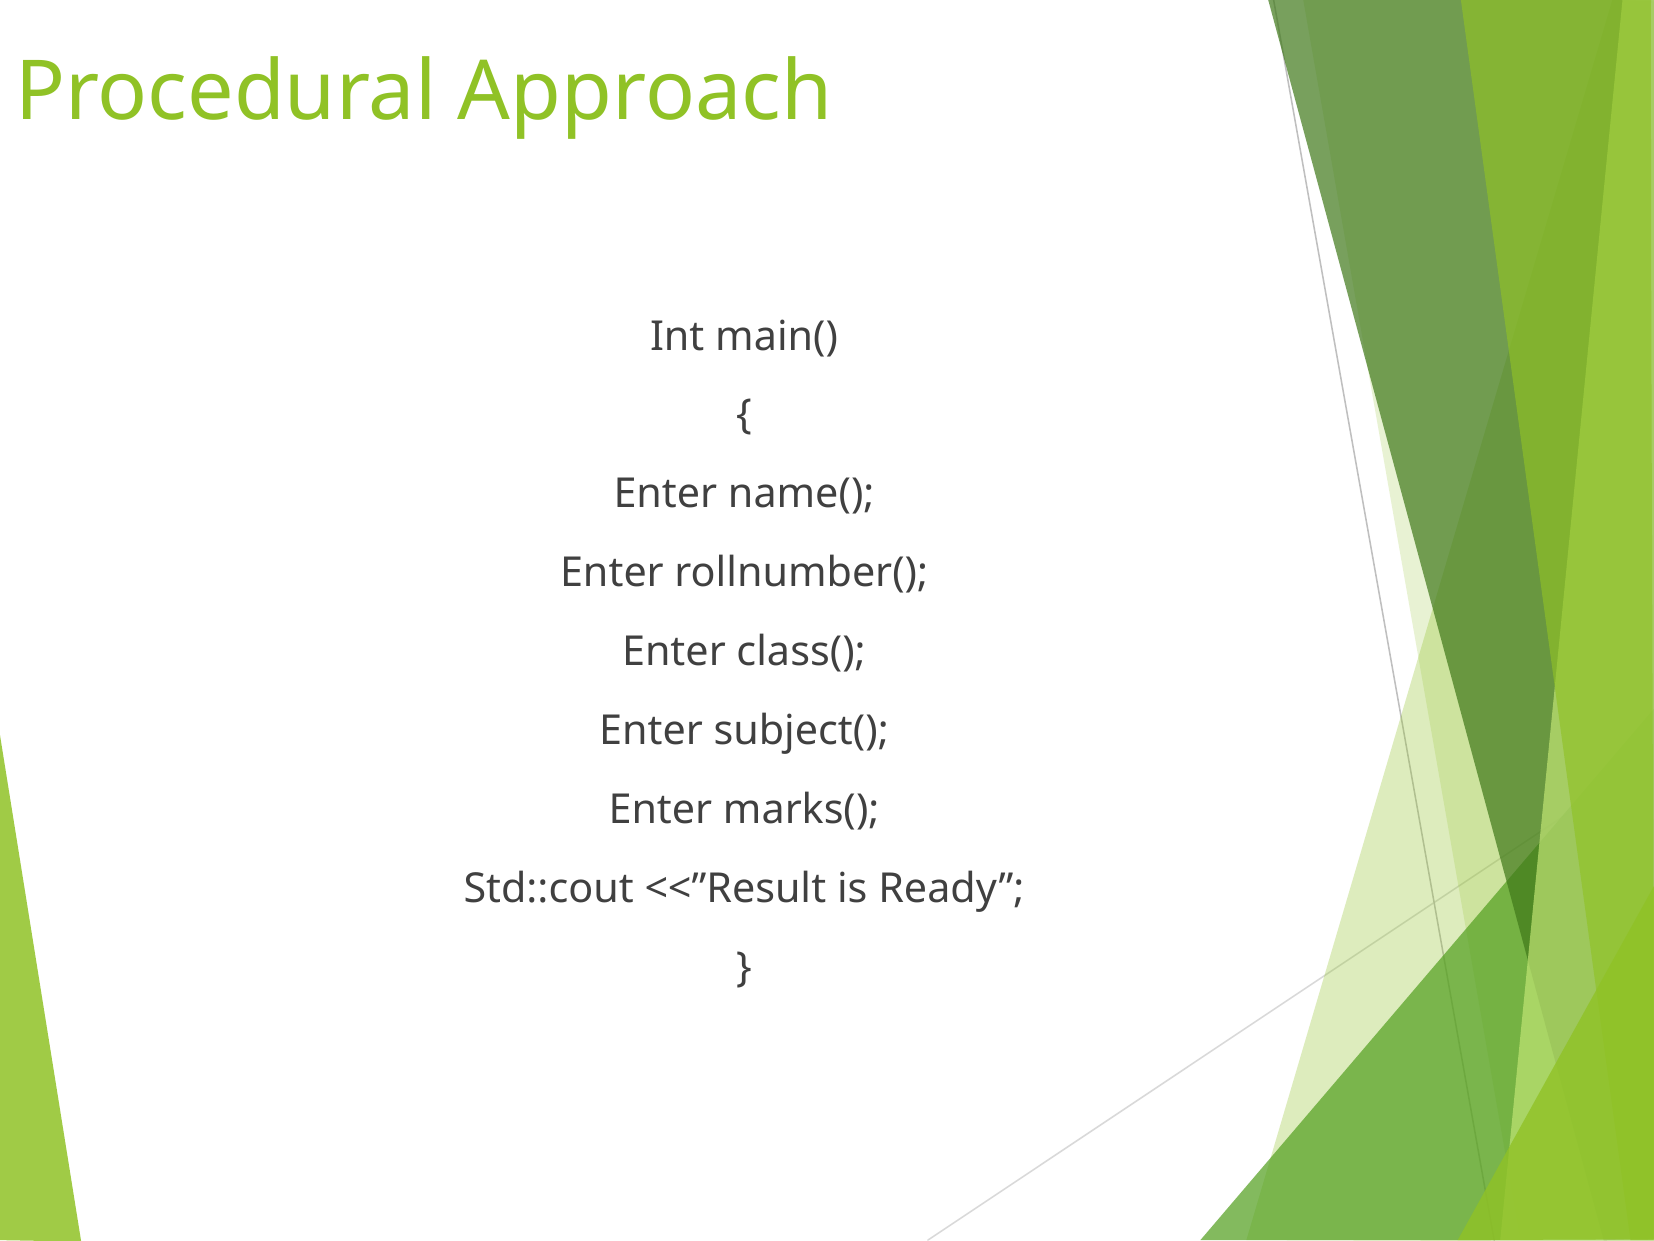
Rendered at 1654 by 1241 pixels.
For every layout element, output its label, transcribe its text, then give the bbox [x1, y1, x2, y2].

title Procedural Approach [0, 23, 1489, 231]
subtitle Int main() { Enter name(); Enter rollnumber(); Enter class(); Enter subject(); Enter marks(); Std::cout <<”Result is Ready”; } [0, 290, 1489, 1010]
